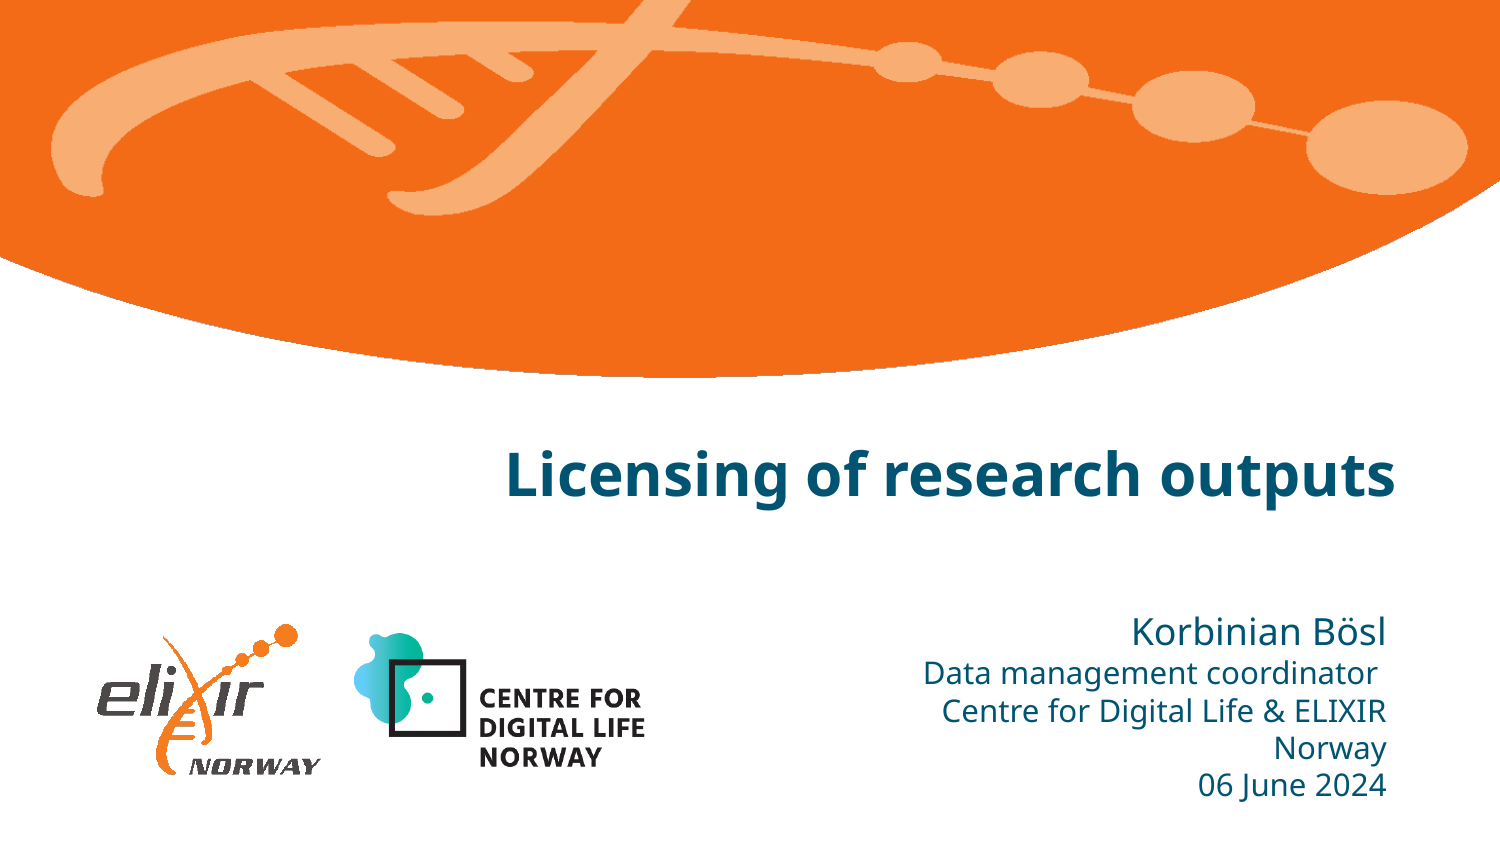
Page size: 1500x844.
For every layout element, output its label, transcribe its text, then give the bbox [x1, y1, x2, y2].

picture [0, 0, 1500, 775]
text_box Licensing of research outputs [122, 436, 1398, 596]
text_box Korbinian Bösl Data management coordinator Centre for Digital Life & ELIXIR Norway 06 June 2024 [831, 563, 1388, 756]
